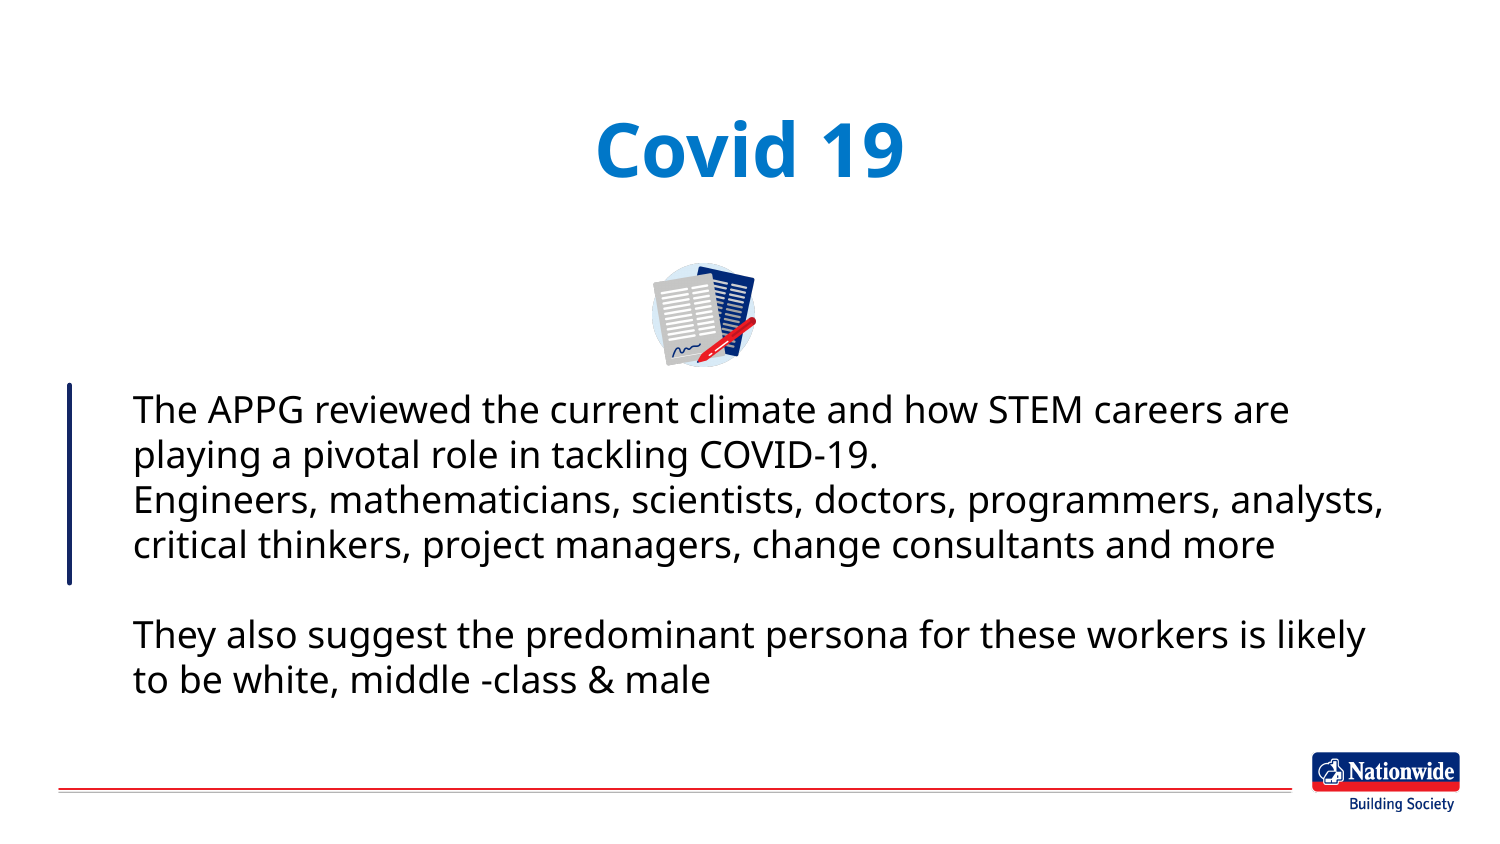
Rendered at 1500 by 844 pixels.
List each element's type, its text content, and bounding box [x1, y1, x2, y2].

text_box The APPG reviewed the current climate and how STEM careers are playing a pivotal role in tackling COVID-19. Engineers, mathematicians, scientists, doctors, programmers, analysts, critical thinkers, project managers, change consultants and more They also suggest the predominant persona for these workers is likely to be white, middle -class & male [118, 378, 1401, 799]
title Covid 19 [0, 119, 1500, 193]
picture [652, 263, 756, 367]
